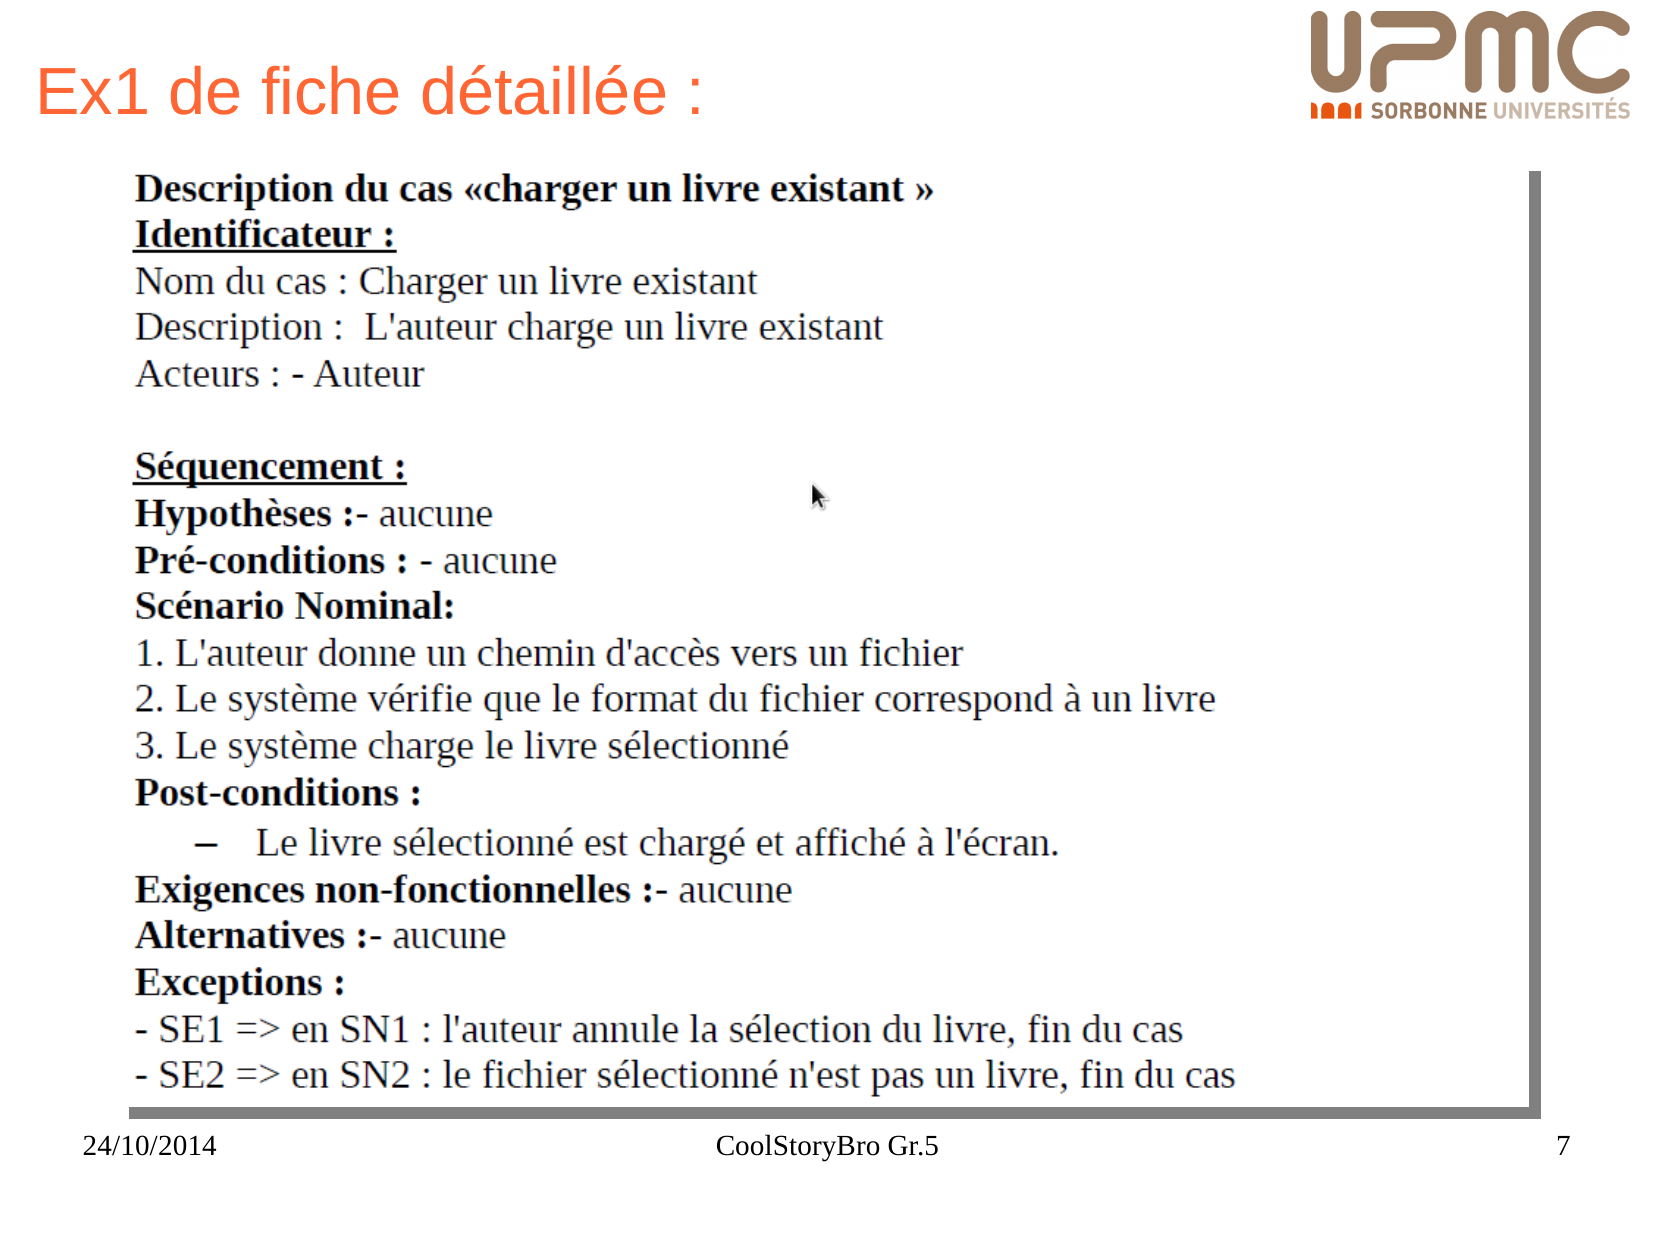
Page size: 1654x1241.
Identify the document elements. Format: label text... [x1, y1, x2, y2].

picture [1311, 11, 1630, 120]
title Ex1 de fiche détaillée : [35, 23, 1241, 160]
picture [118, 159, 1529, 1107]
